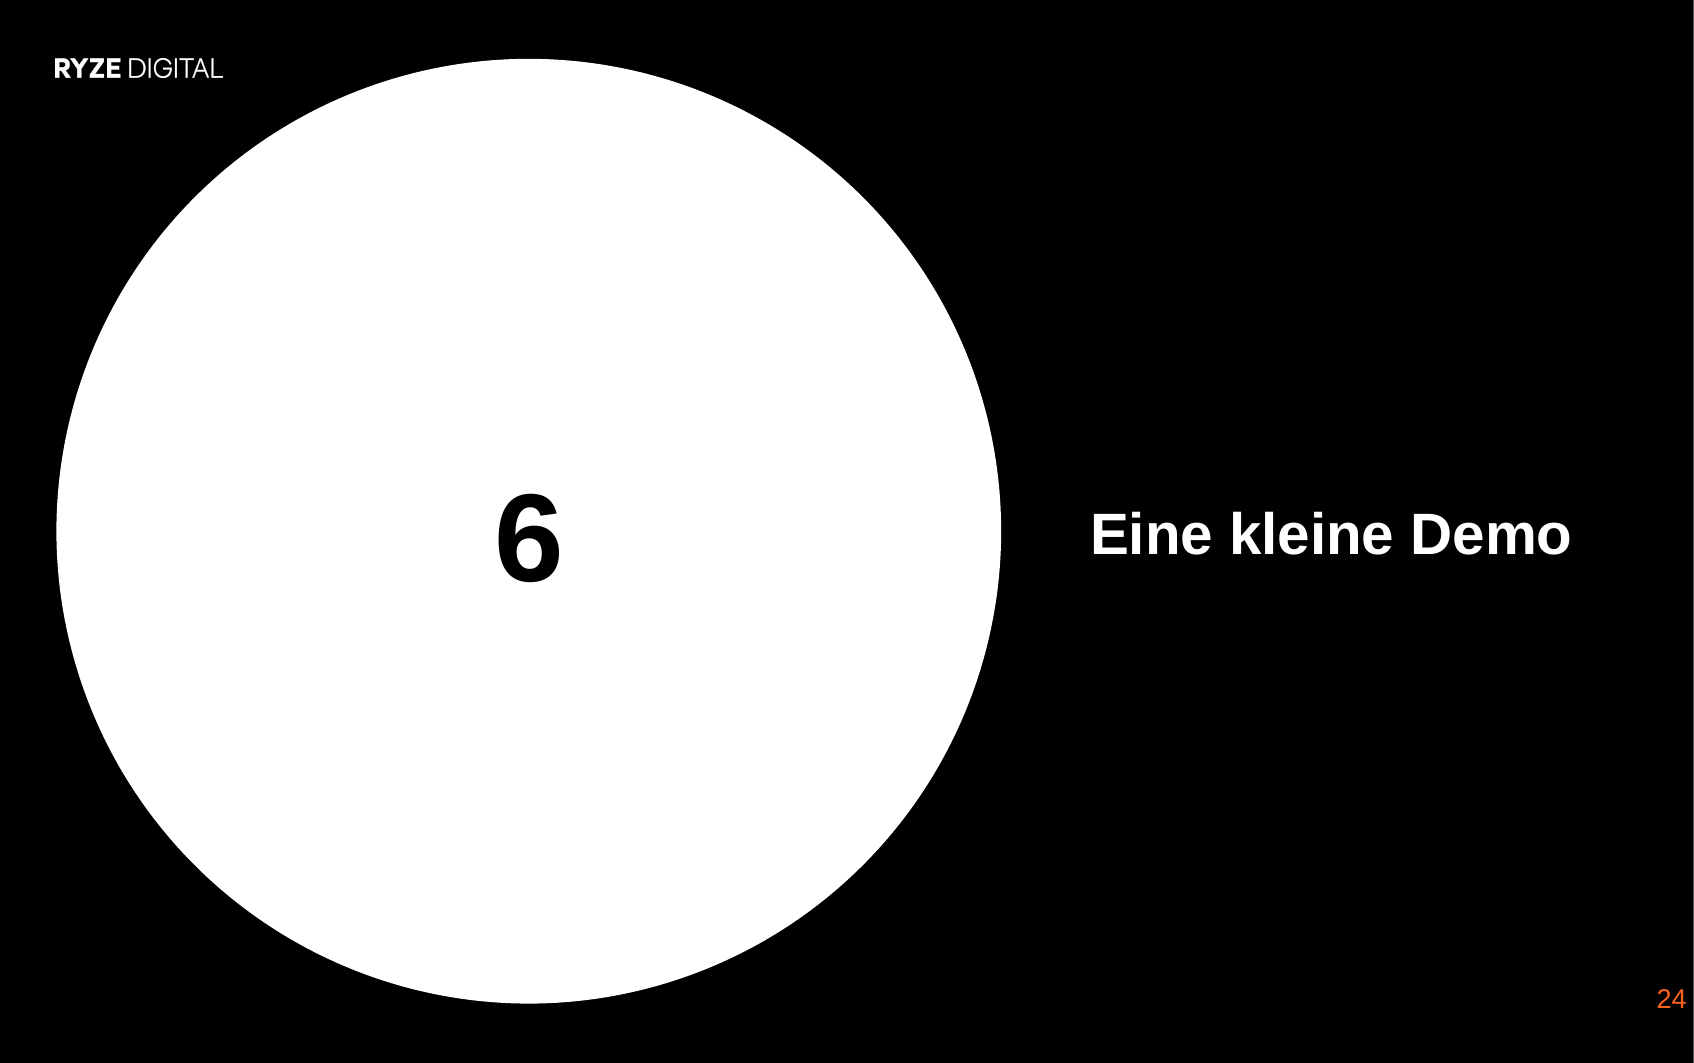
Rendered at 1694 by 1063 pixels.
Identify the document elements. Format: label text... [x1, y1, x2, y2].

list 6 [245, 467, 813, 596]
list Eine kleine Demo [1090, 467, 1611, 596]
slide_number <number> [1584, 981, 1687, 1063]
picture [55, 58, 223, 78]
